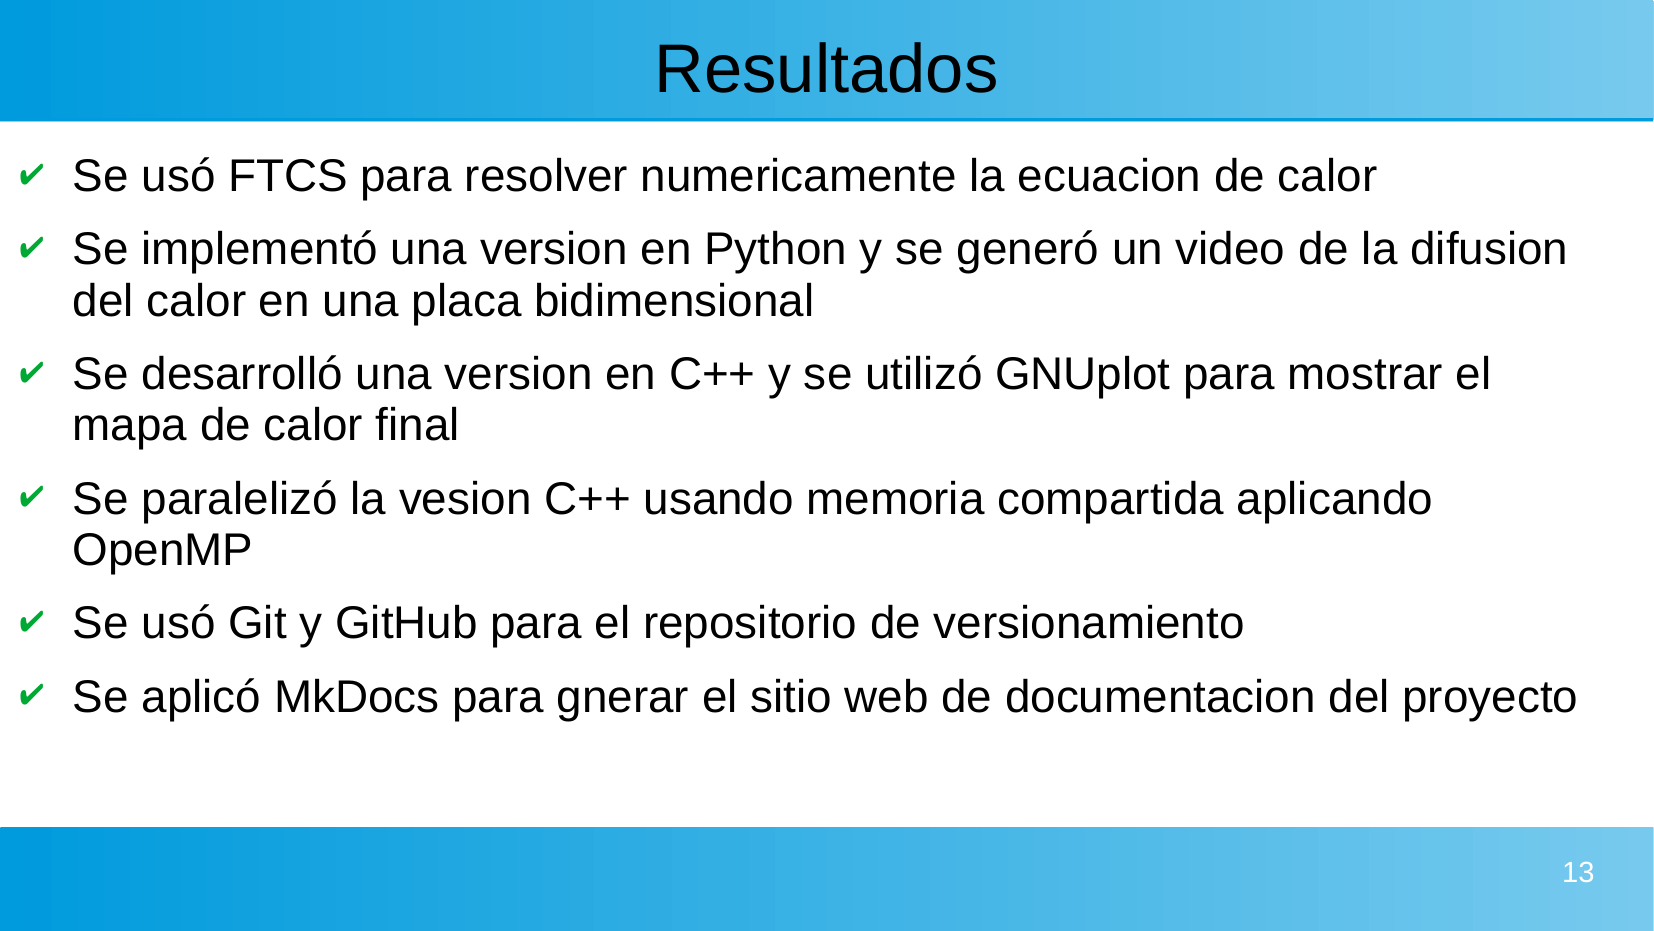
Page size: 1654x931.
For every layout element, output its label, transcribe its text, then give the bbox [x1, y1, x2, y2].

title Resultados [59, 29, 1595, 108]
list Se usó FTCS para resolver numericamente la ecuacion de calor Se implementó una version en Python y se generó un video de la difusion del calor en una placa bidimensional Se desarrolló una version en C++ y se utilizó GNUplot para mostrar el mapa de calor final Se paralelizó la vesion C++ usando memoria compartida aplicando OpenMP Se usó Git y GitHub para el repositorio de versionamiento Se aplicó MkDocs para gnerar el sitio web de documentacion del proyecto [2, 150, 1613, 751]
